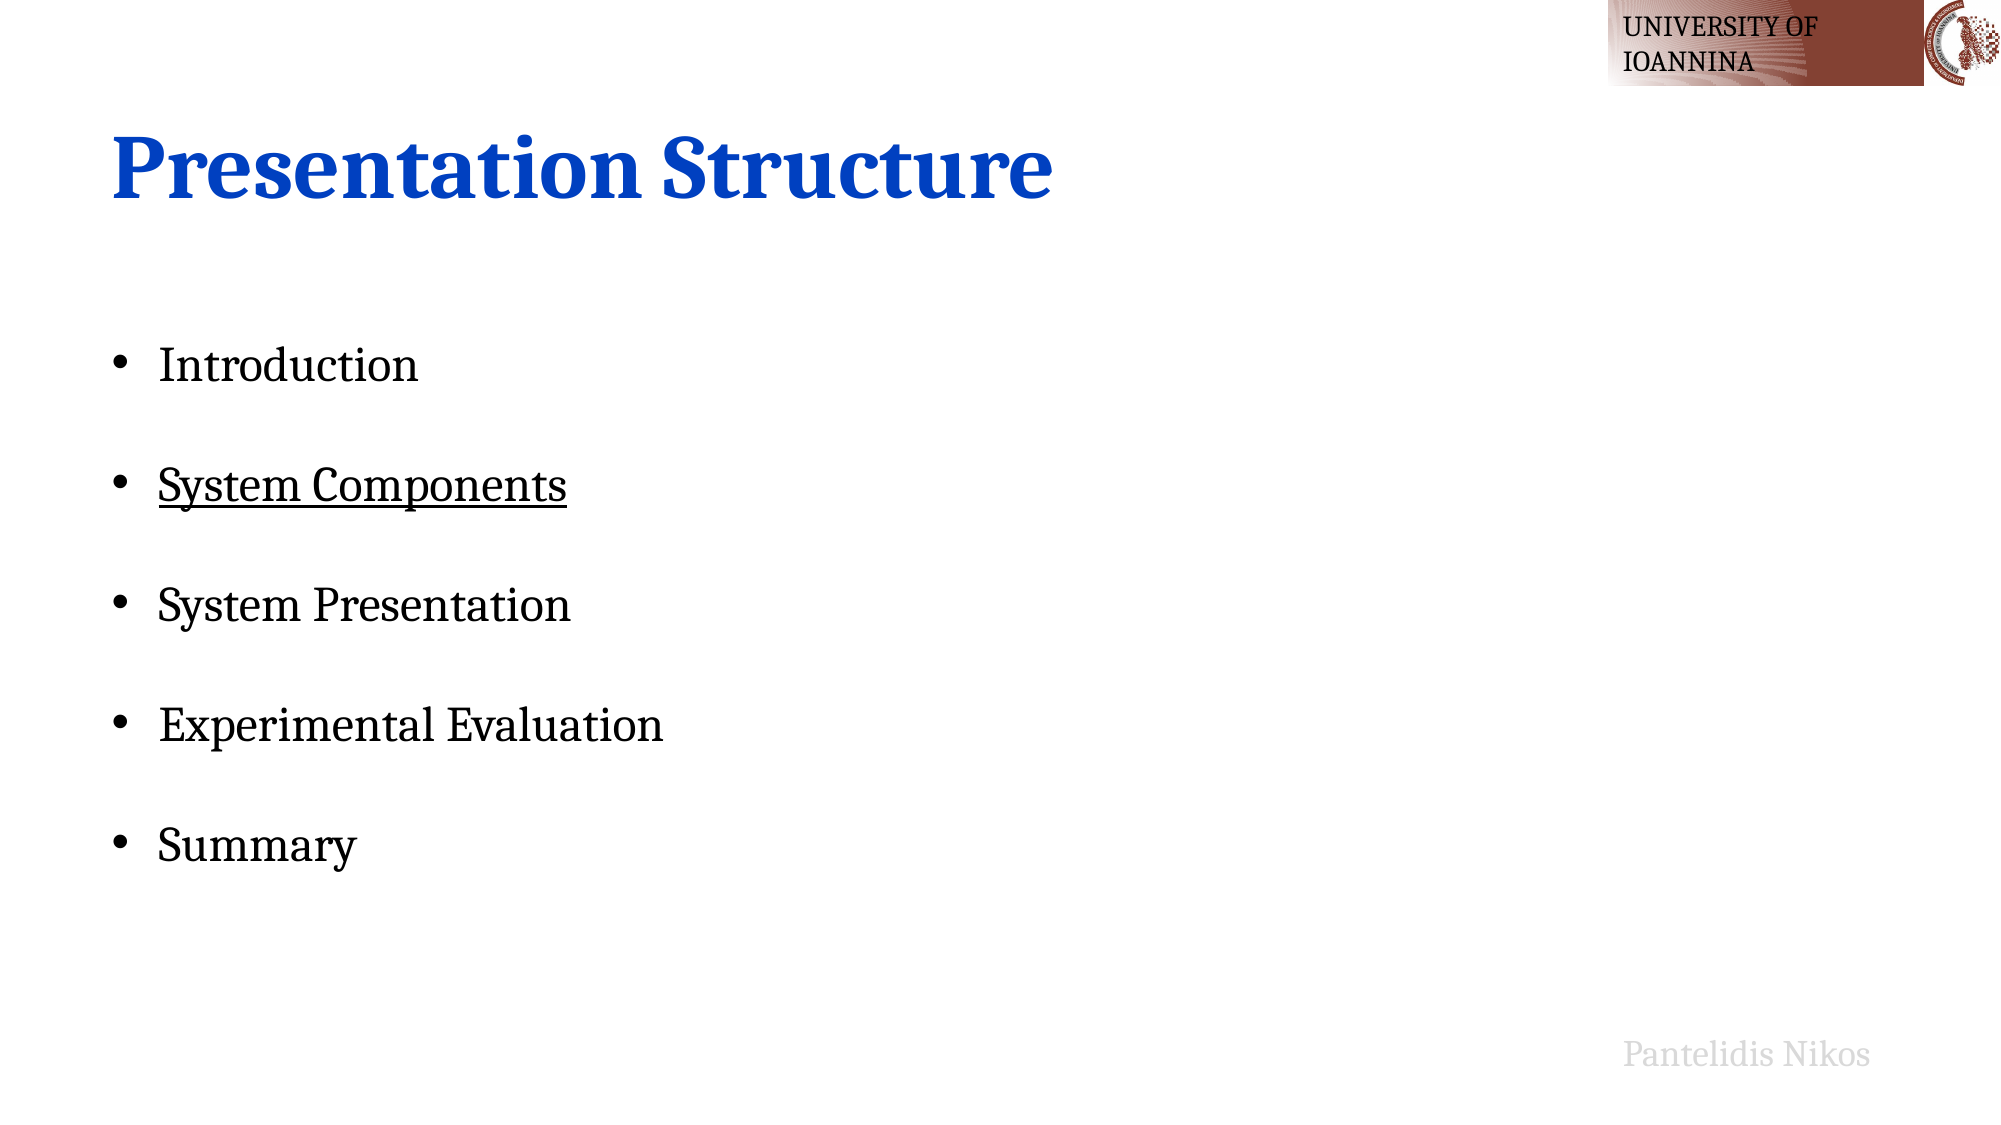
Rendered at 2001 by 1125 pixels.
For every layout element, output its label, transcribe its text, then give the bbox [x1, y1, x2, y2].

text_box Introduction System Components System Presentation Experimental Evaluation Summary [96, 265, 1001, 931]
picture [1924, 0, 2001, 86]
title Presentation Structure [96, 112, 1173, 265]
